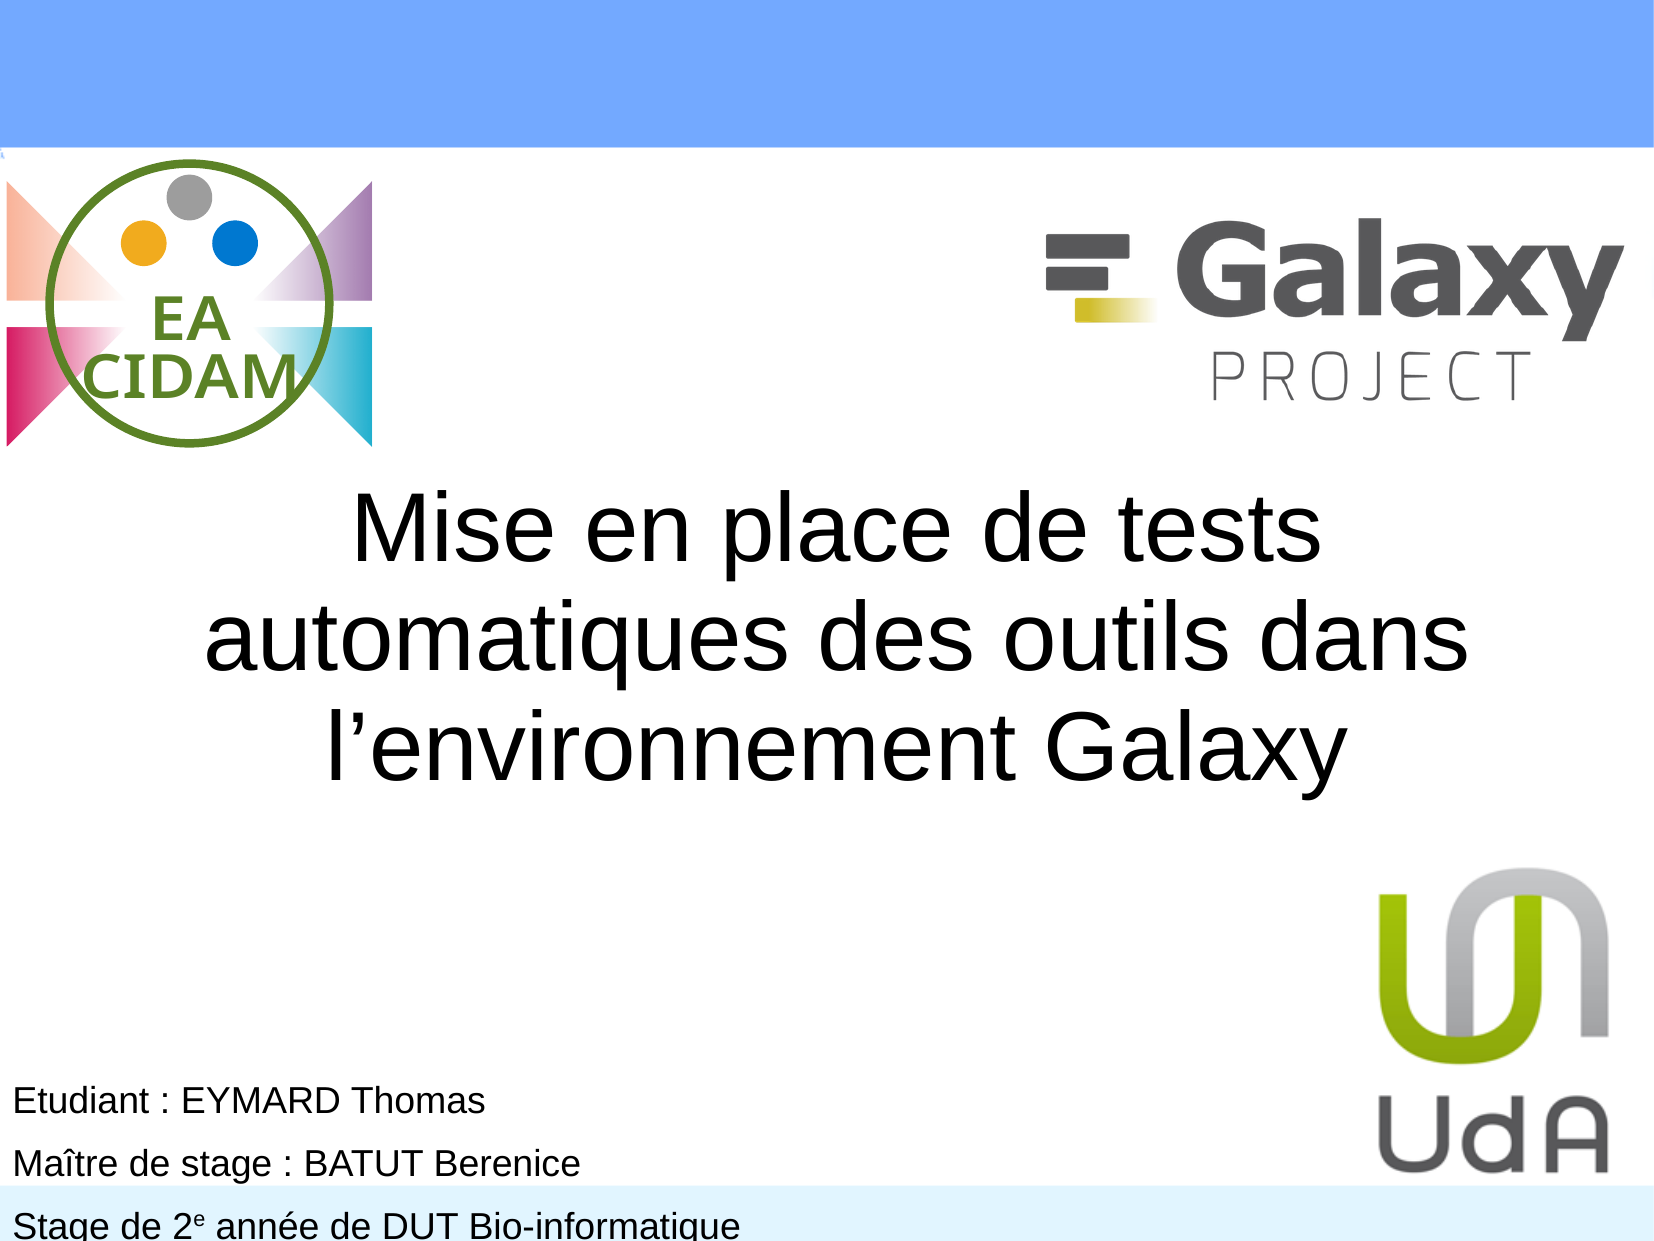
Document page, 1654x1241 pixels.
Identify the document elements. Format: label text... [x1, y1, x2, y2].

picture [0, 1237, 83, 1241]
text_box Etudiant : EYMARD Thomas Maître de stage : BATUT Berenice Stage de 2e année de DUT Bio-informatique [0, 1051, 756, 1237]
picture [86, 1237, 693, 1241]
list Mise en place de tests automatiques des outils dans l’environnement Galaxy [59, 472, 1548, 804]
picture [0, 0, 1654, 1241]
